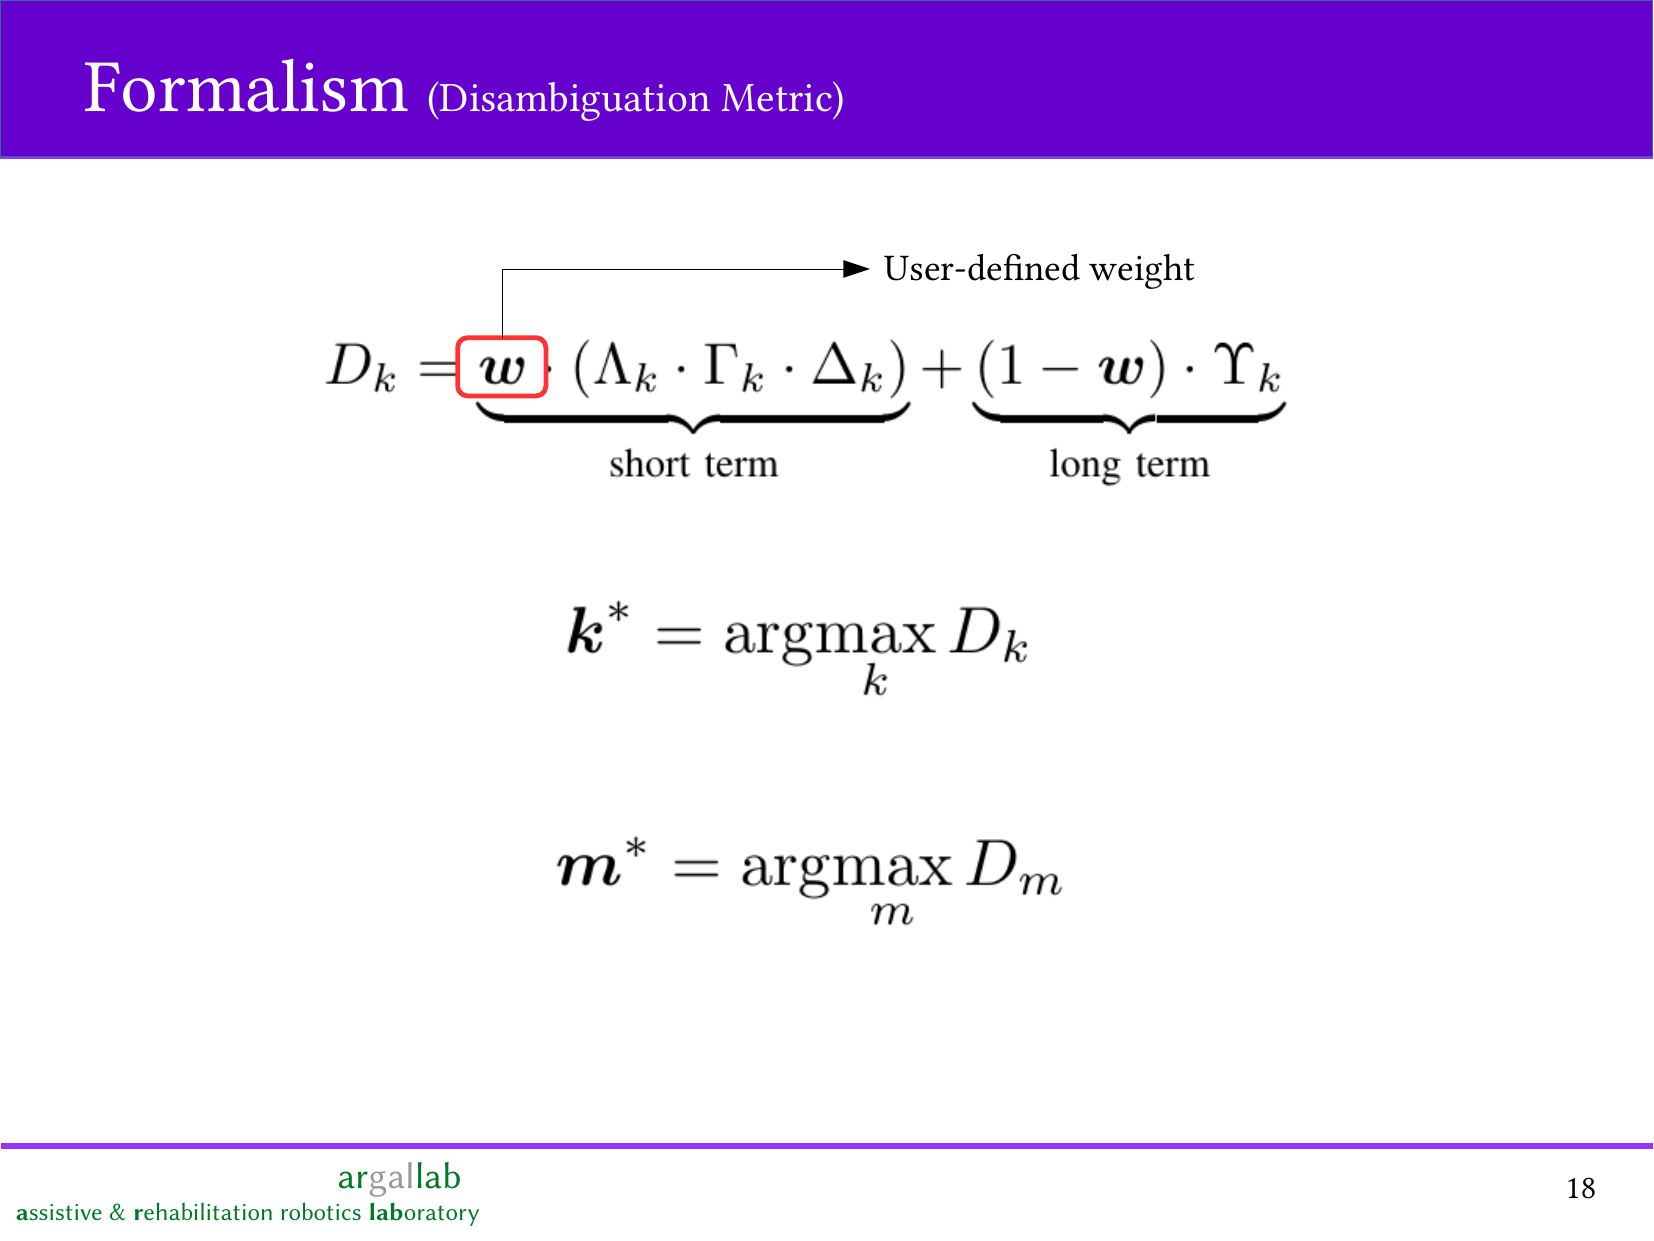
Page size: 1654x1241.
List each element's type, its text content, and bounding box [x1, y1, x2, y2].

picture [524, 560, 1060, 717]
text_box [457, 337, 546, 396]
text_box Formalism (Disambiguation Metric) [69, 36, 1621, 138]
text_box User-defined weight [870, 240, 1211, 298]
picture [540, 783, 1075, 959]
picture [315, 299, 1312, 494]
